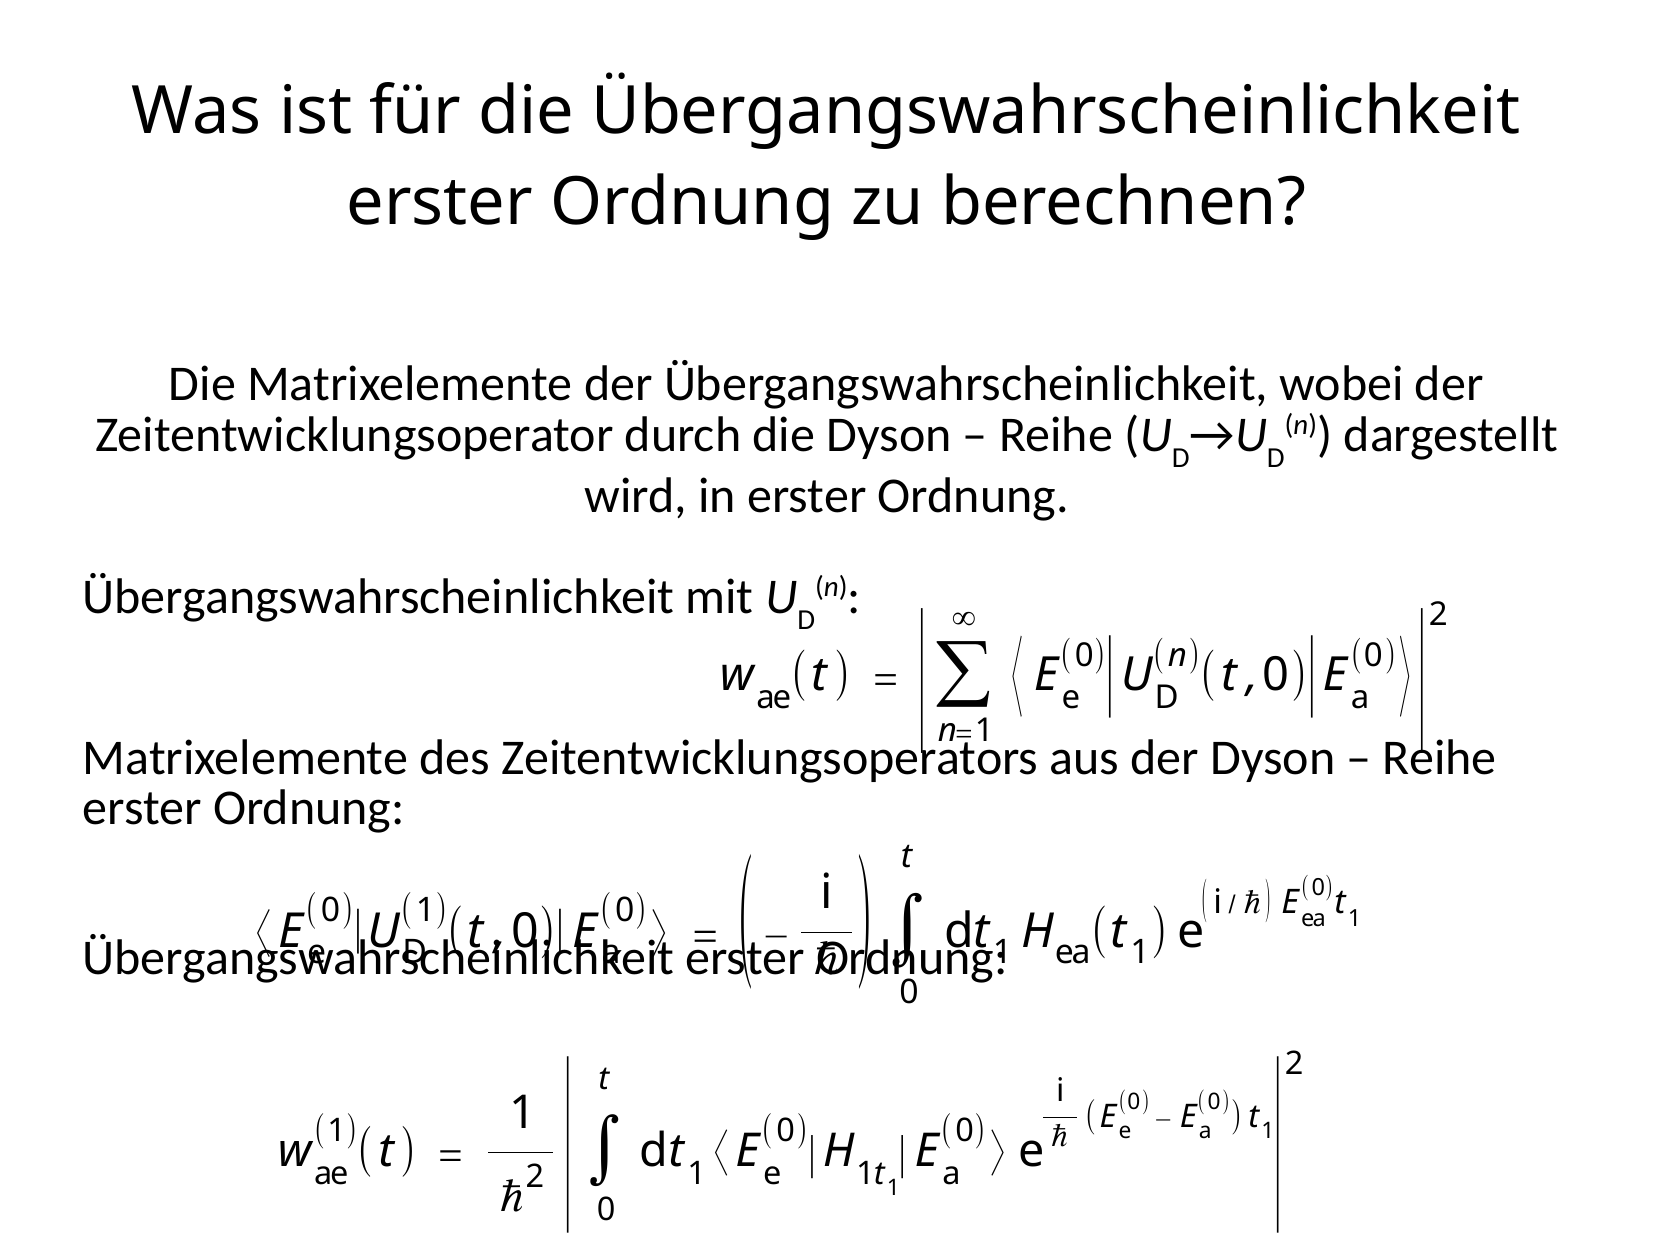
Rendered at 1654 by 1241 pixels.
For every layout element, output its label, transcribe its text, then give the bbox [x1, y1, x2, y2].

subtitle Die Matrixelemente der Übergangswahrscheinlichkeit, wobei der Zeitentwicklungsoperator durch die Dyson – Reihe (UD→UD(n)) dargestellt wird, in erster Ordnung. Übergangswahrscheinlichkeit mit UD(n): Matrixelemente des Zeitentwicklungsoperators aus der Dyson – Reihe erster Ordnung: Übergangswahrscheinlichkeit erster Ordnung: [82, 242, 1571, 1058]
title Was ist für die Übergangswahrscheinlichkeit erster Ordnung zu berechnen? [82, 49, 1571, 242]
chart [713, 594, 1451, 755]
chart [249, 835, 1366, 1013]
chart [272, 1044, 1307, 1234]
